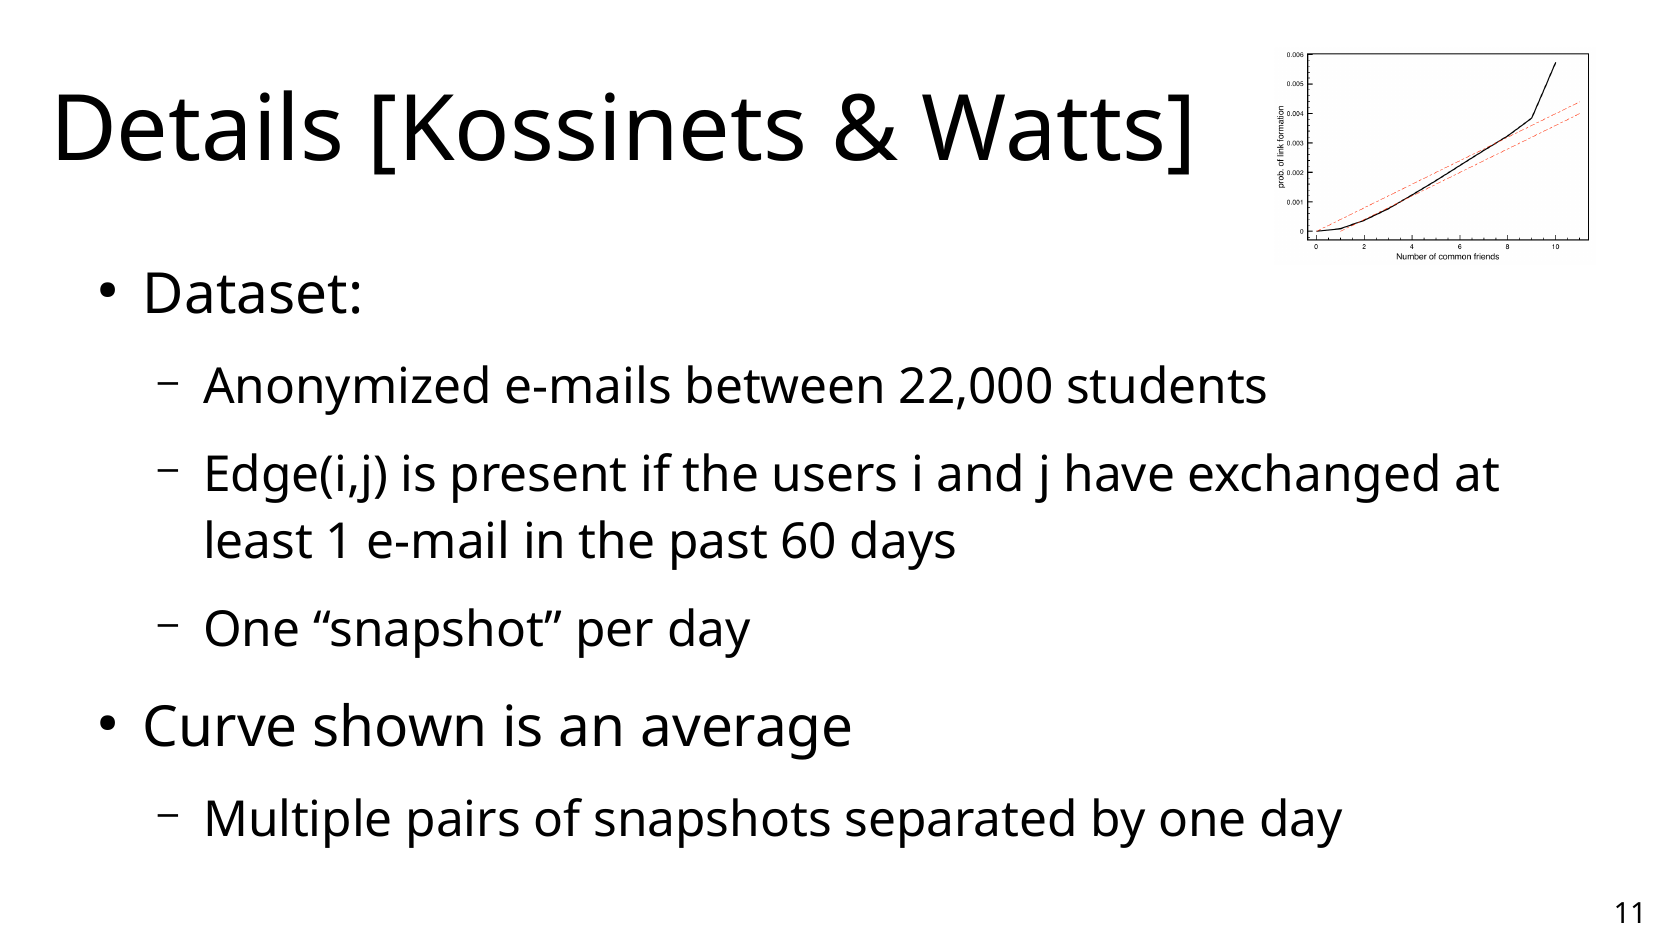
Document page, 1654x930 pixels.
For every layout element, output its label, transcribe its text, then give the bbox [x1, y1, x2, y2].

title Details [Kossinets & Watts] [35, 13, 1213, 237]
picture [1274, 47, 1596, 265]
list Dataset: Anonymized e-mails between 22,000 students Edge(i,j) is present if the users i and j have exchanged at least 1 e-mail in the past 60 days One “snapshot” per day Curve shown is an average Multiple pairs of snapshots separated by one day [82, 252, 1571, 856]
